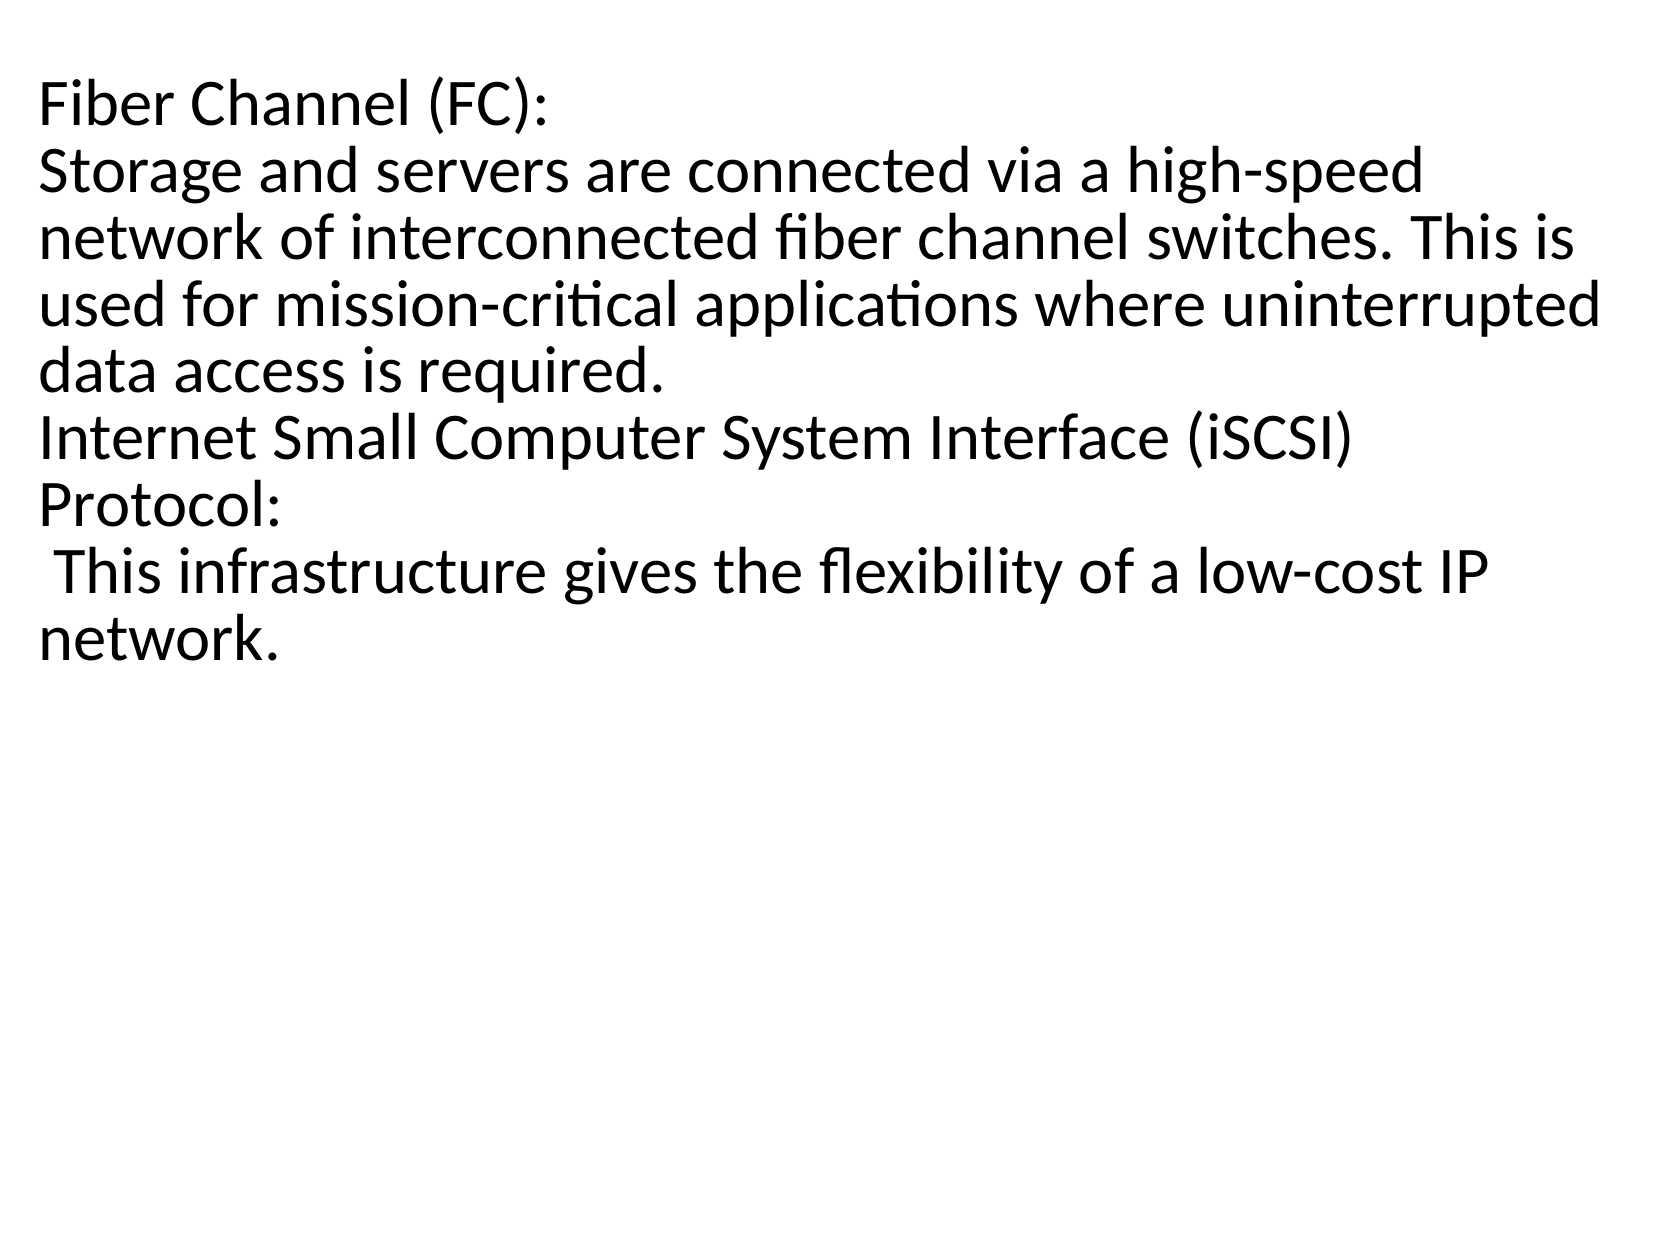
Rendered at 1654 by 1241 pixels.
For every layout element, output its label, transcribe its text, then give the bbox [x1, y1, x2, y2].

text_box Fiber Channel (FC): Storage and servers are connected via a high-speed network of interconnected fiber channel switches. This is used for mission-critical applications where uninterrupted data access is required. Internet Small Computer System Interface (iSCSI) Protocol: This infrastructure gives the flexibility of a low-cost IP network. [24, 68, 1630, 1058]
